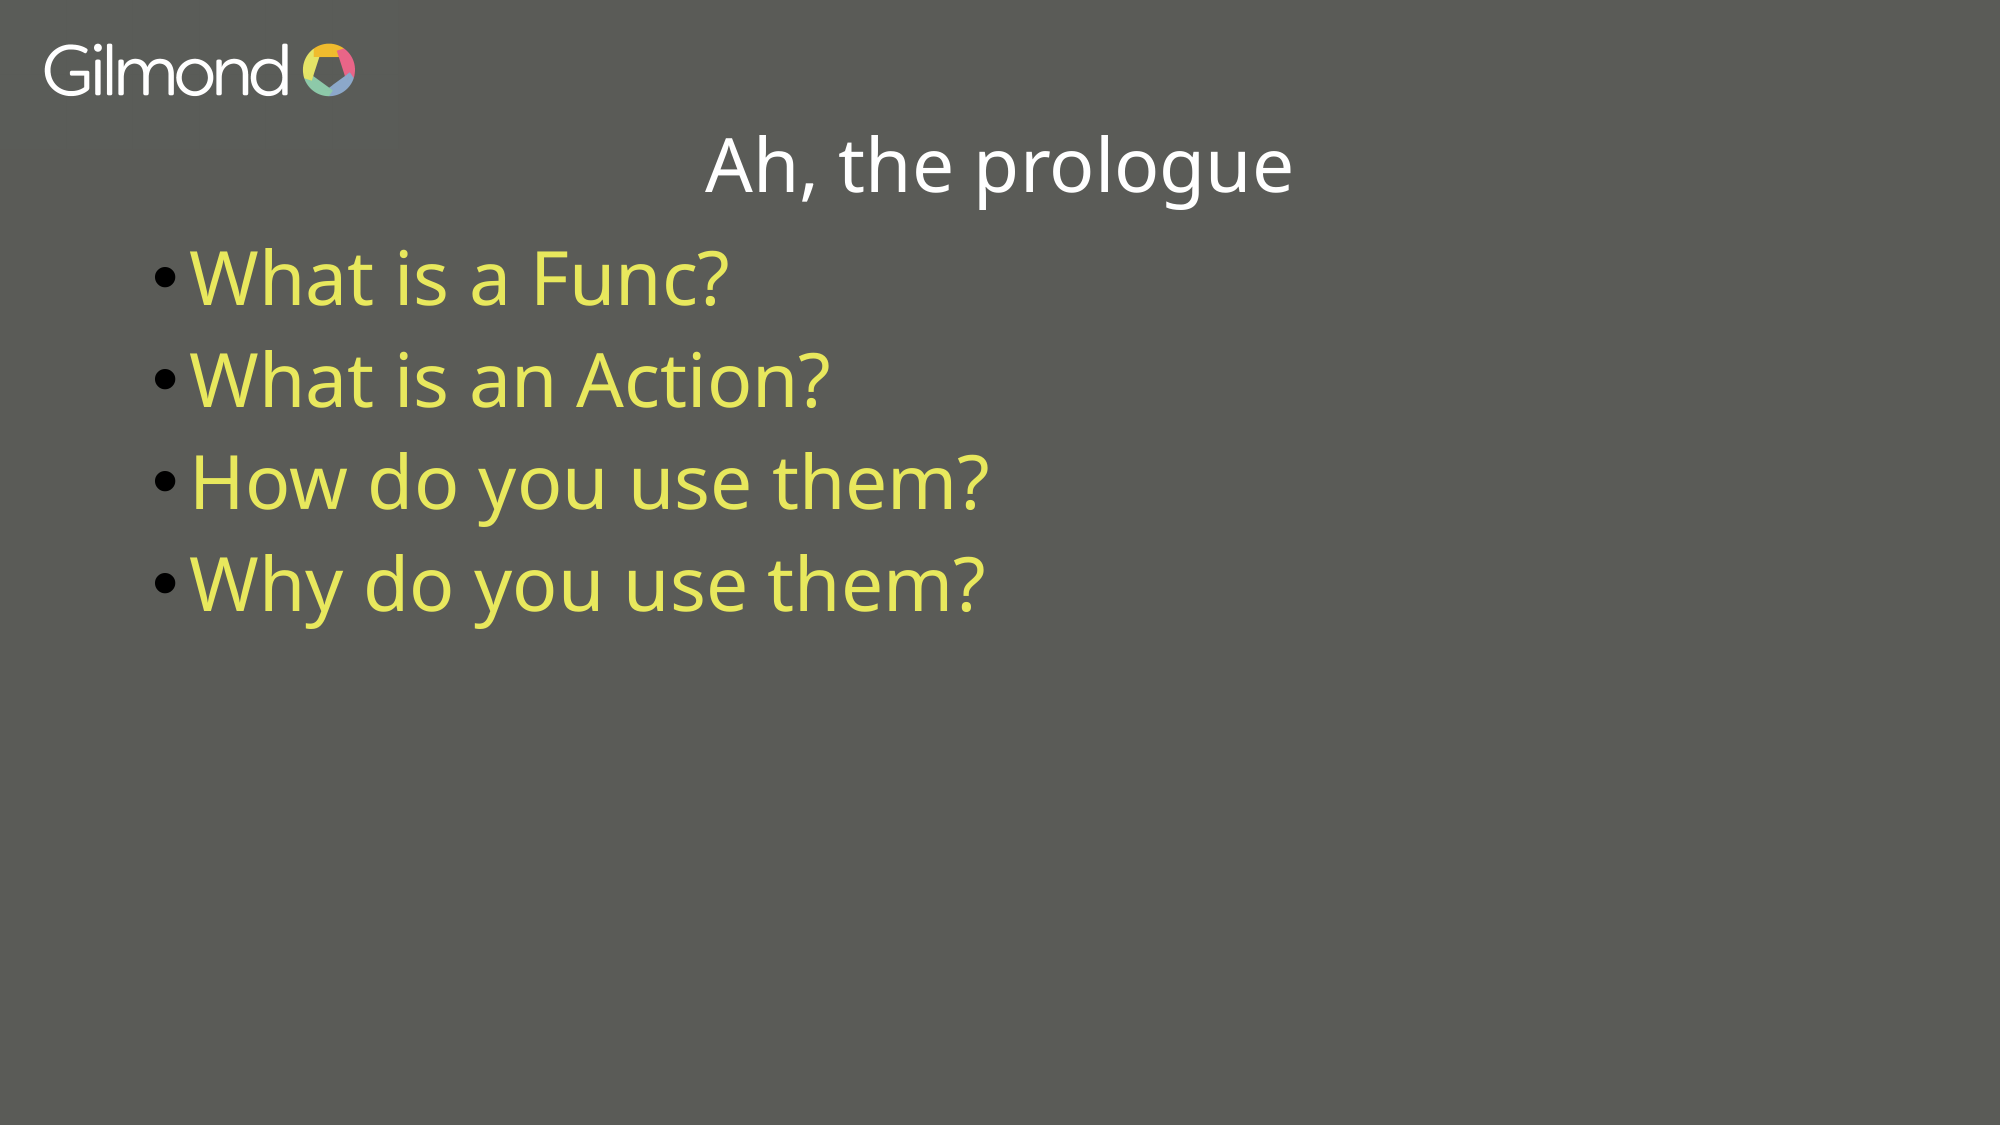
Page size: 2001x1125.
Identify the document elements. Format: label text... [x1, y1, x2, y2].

picture [0, 0, 399, 149]
title Ah, the prologue [137, 59, 1863, 233]
list What is a Func? What is an Action? How do you use them? Why do you use them? [137, 233, 1863, 1053]
